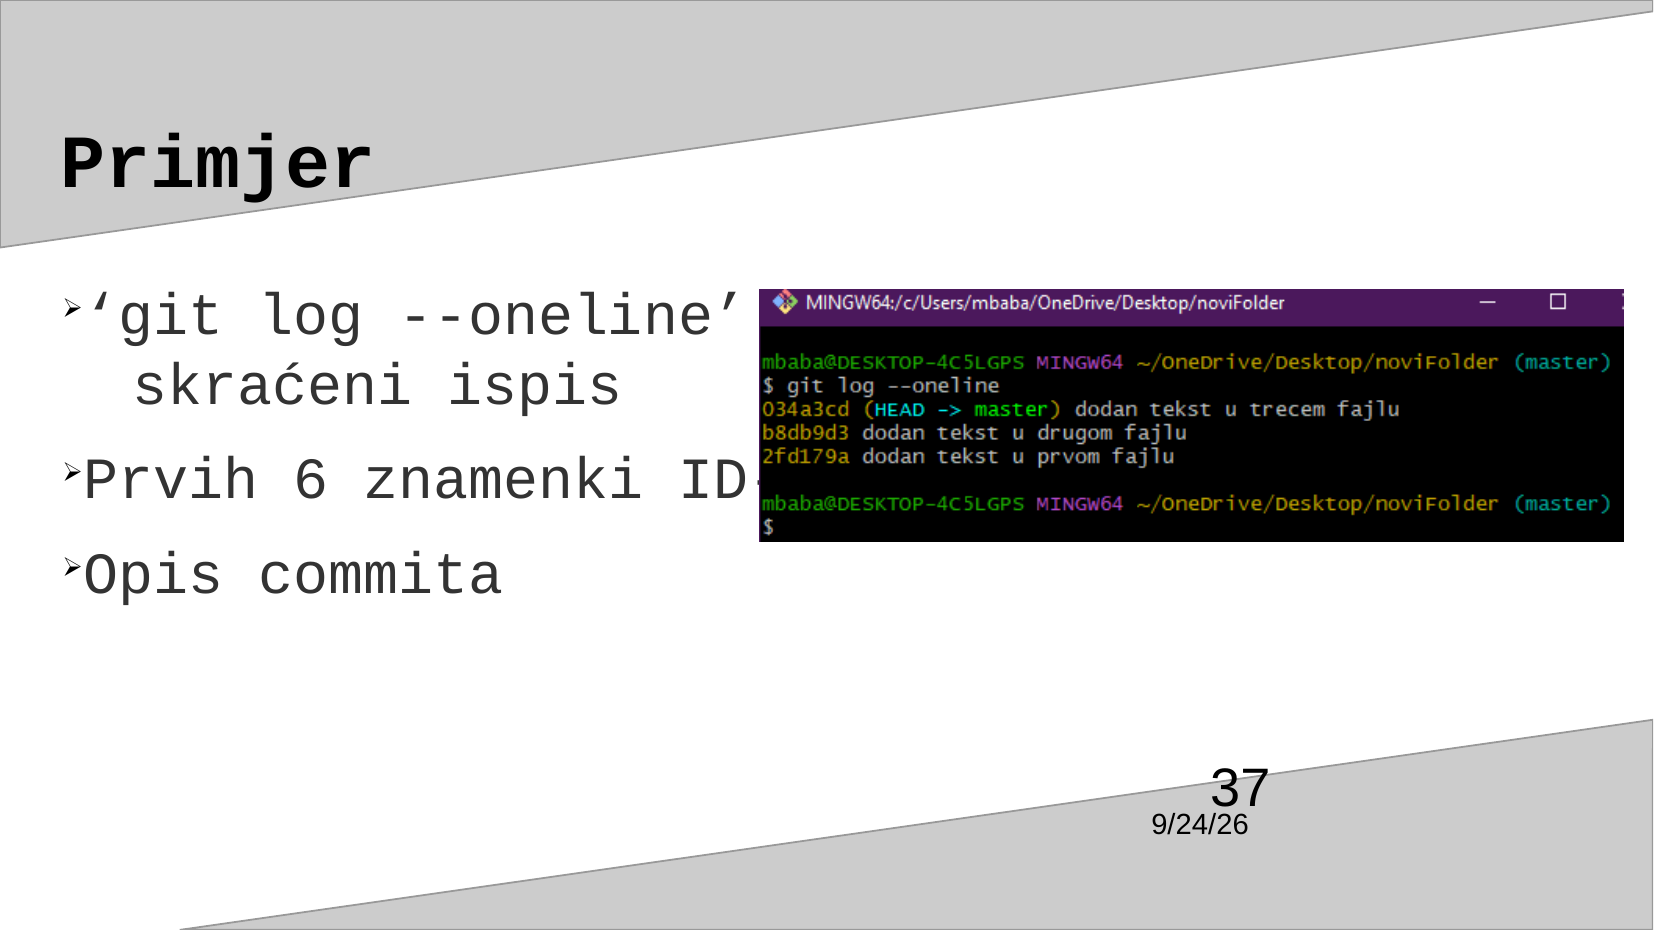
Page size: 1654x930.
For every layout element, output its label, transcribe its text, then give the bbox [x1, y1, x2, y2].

picture [759, 289, 1624, 542]
text_box ‘git log --oneline’ za skraćeni ispis Prvih 6 znamenki ID-a Opis commita [62, 276, 1228, 838]
text_box 7/1/2023 [1151, 817, 1624, 871]
text_box Primjer [60, 112, 1538, 203]
text_box [1228, 752, 1624, 817]
